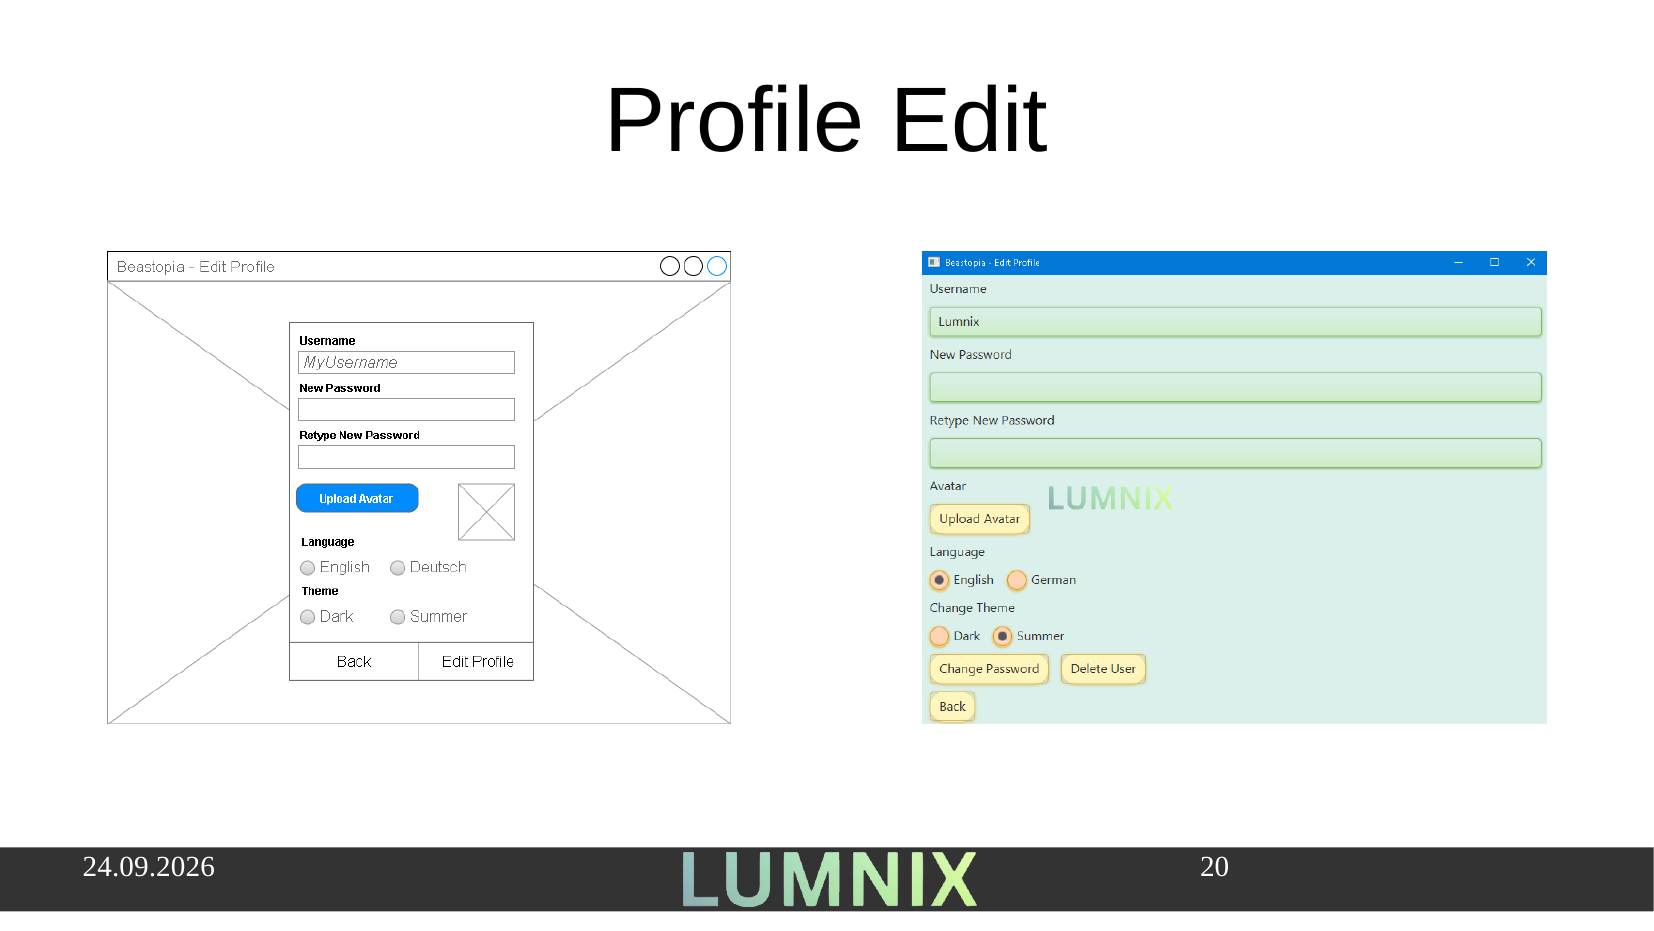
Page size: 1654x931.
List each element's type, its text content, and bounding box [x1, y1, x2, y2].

text_box [1200, 847, 1586, 912]
picture [922, 251, 1547, 724]
title Profile Edit [82, 37, 1571, 193]
picture [107, 251, 731, 724]
text_box 23.05.2023 [82, 847, 468, 912]
